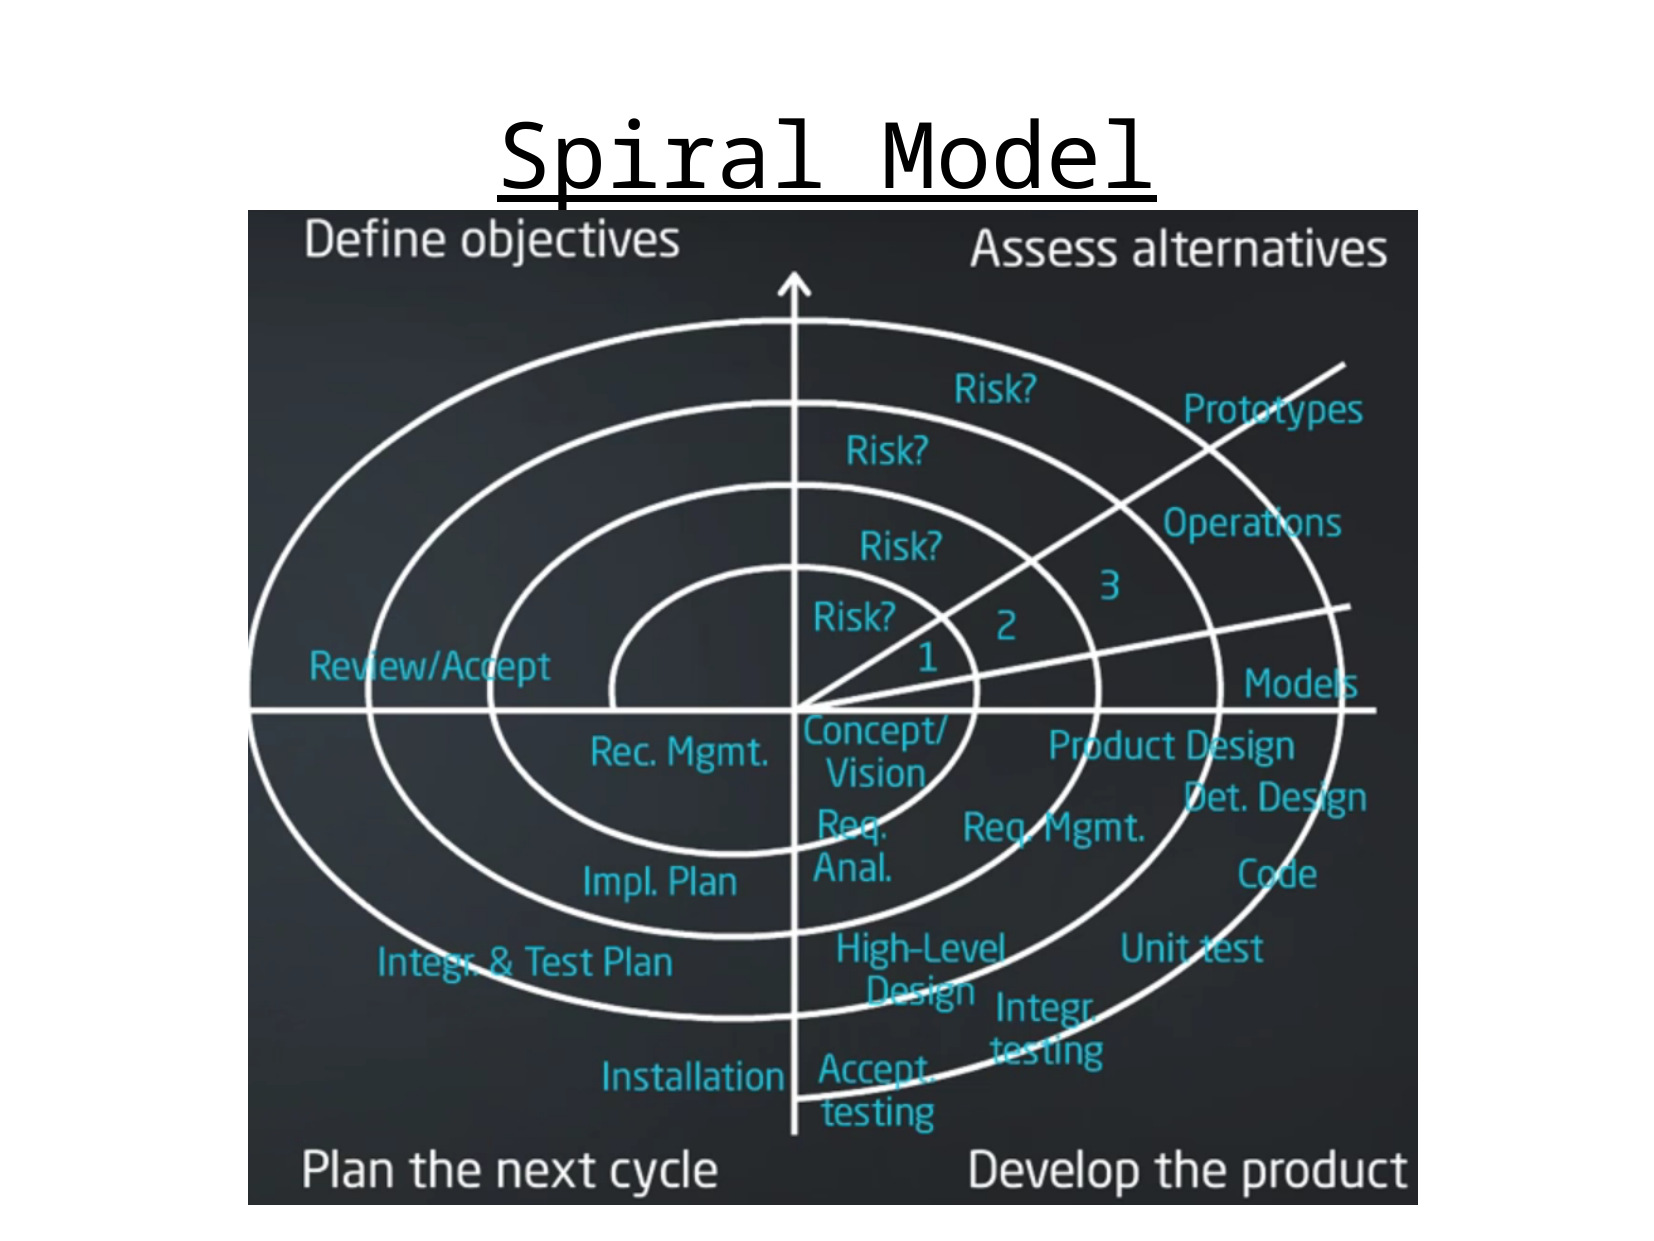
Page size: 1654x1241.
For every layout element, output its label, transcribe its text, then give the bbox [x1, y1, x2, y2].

title Spiral Model [82, 49, 1571, 257]
picture [248, 210, 1418, 1205]
